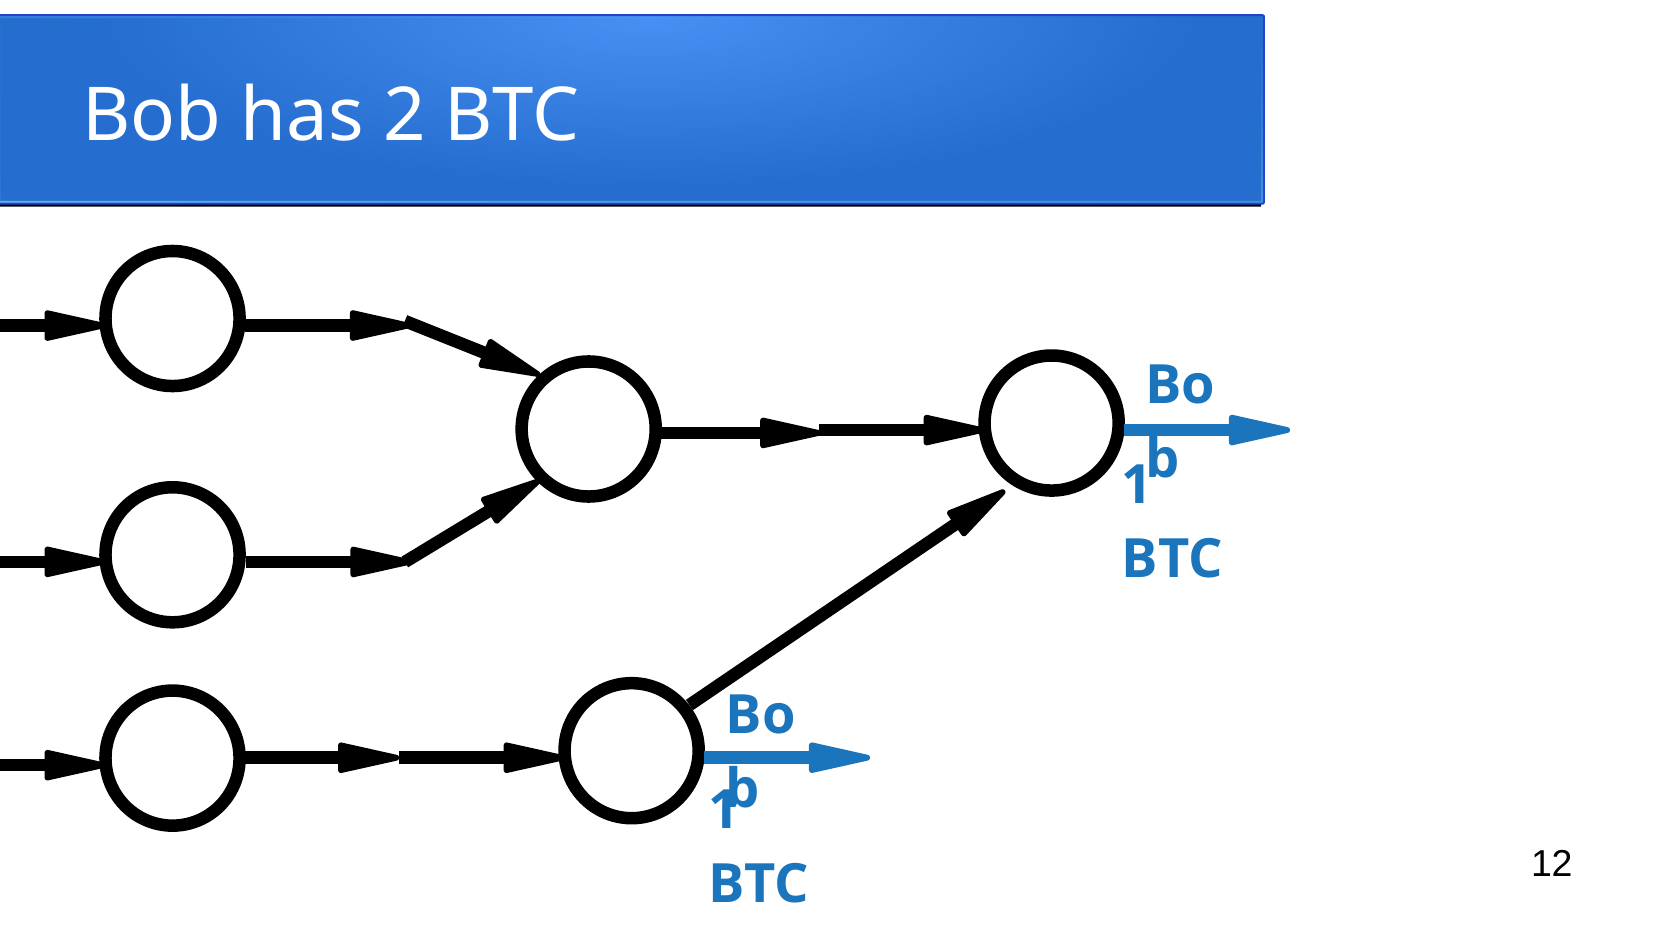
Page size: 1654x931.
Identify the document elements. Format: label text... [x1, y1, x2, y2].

text_box Bob [1130, 337, 1264, 438]
text_box Bob [711, 668, 844, 762]
text_box 1 BTC [693, 762, 868, 924]
title Bob has 2 BTC [82, 35, 1235, 189]
text_box 1 BTC [1106, 438, 1282, 599]
